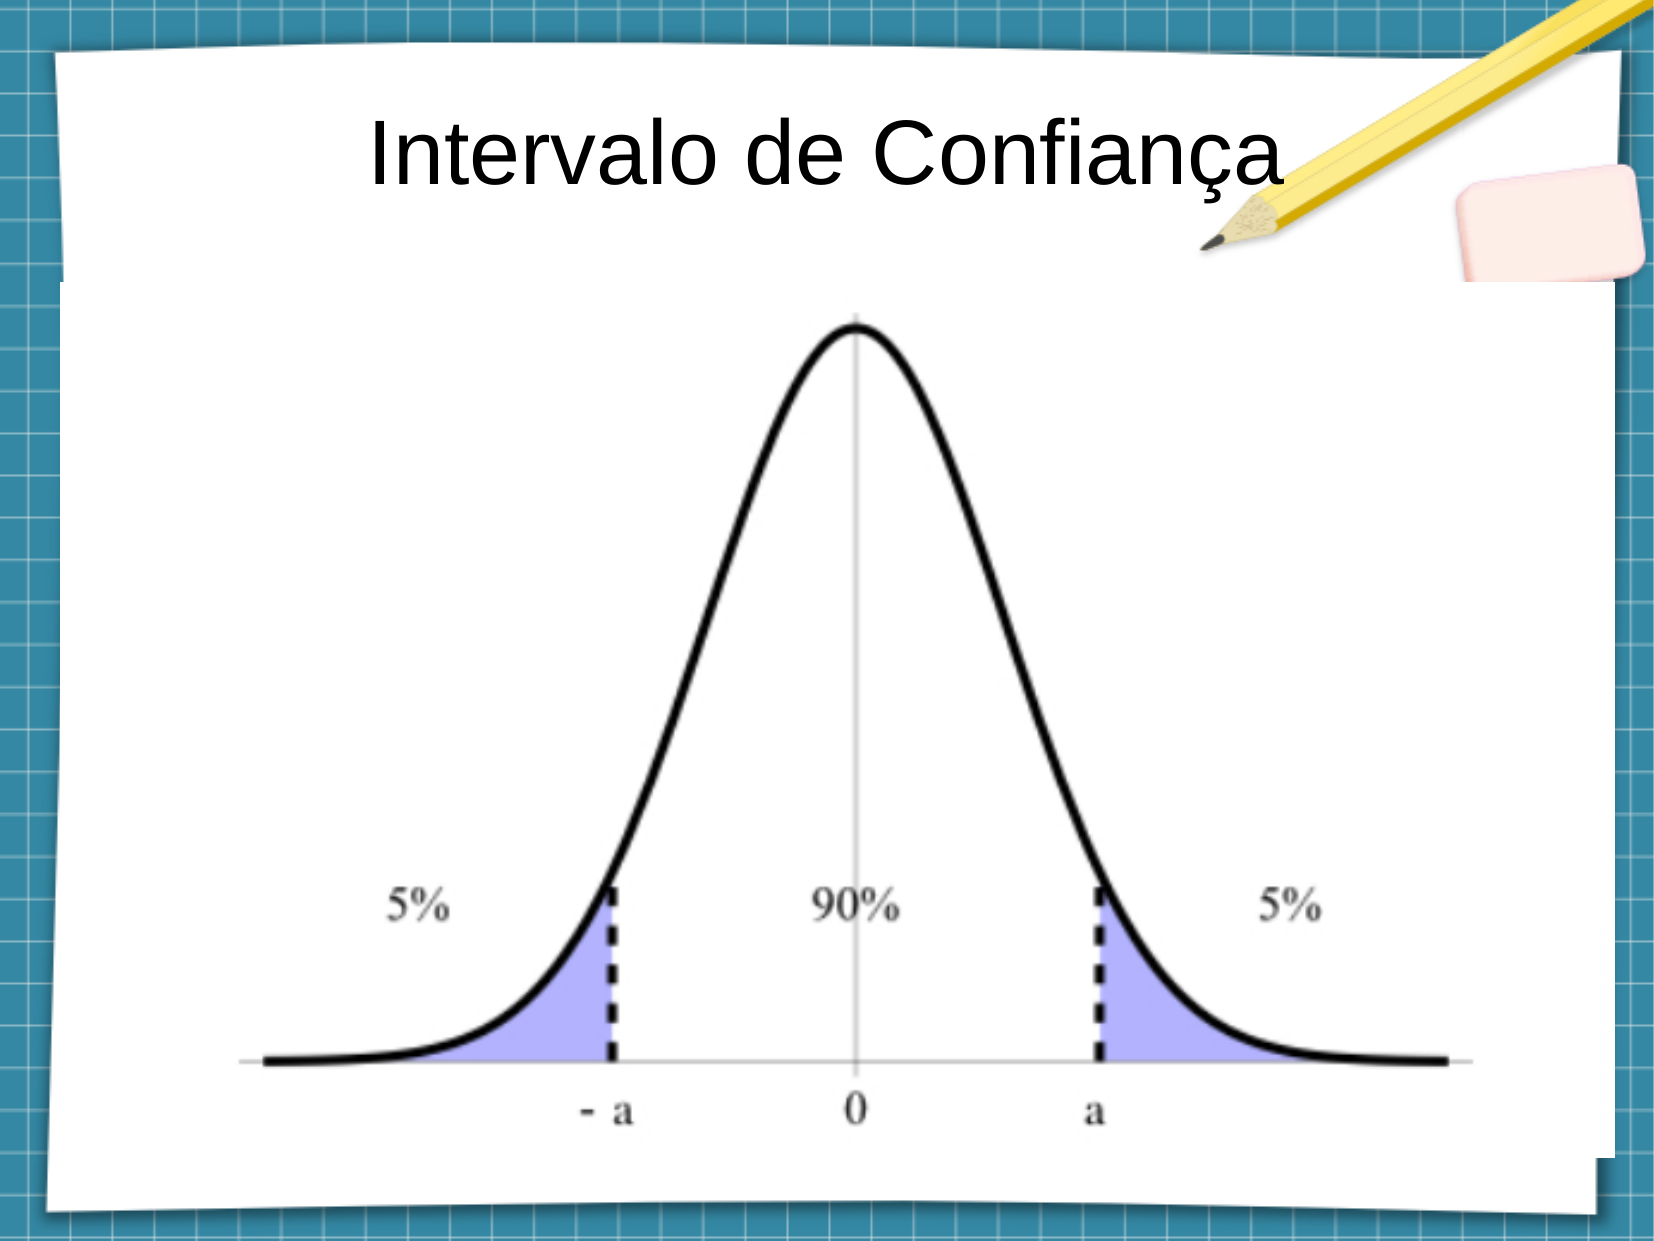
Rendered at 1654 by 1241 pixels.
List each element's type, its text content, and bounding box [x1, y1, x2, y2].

title Intervalo de Confiança [82, 49, 1571, 257]
picture [0, 0, 1654, 1241]
